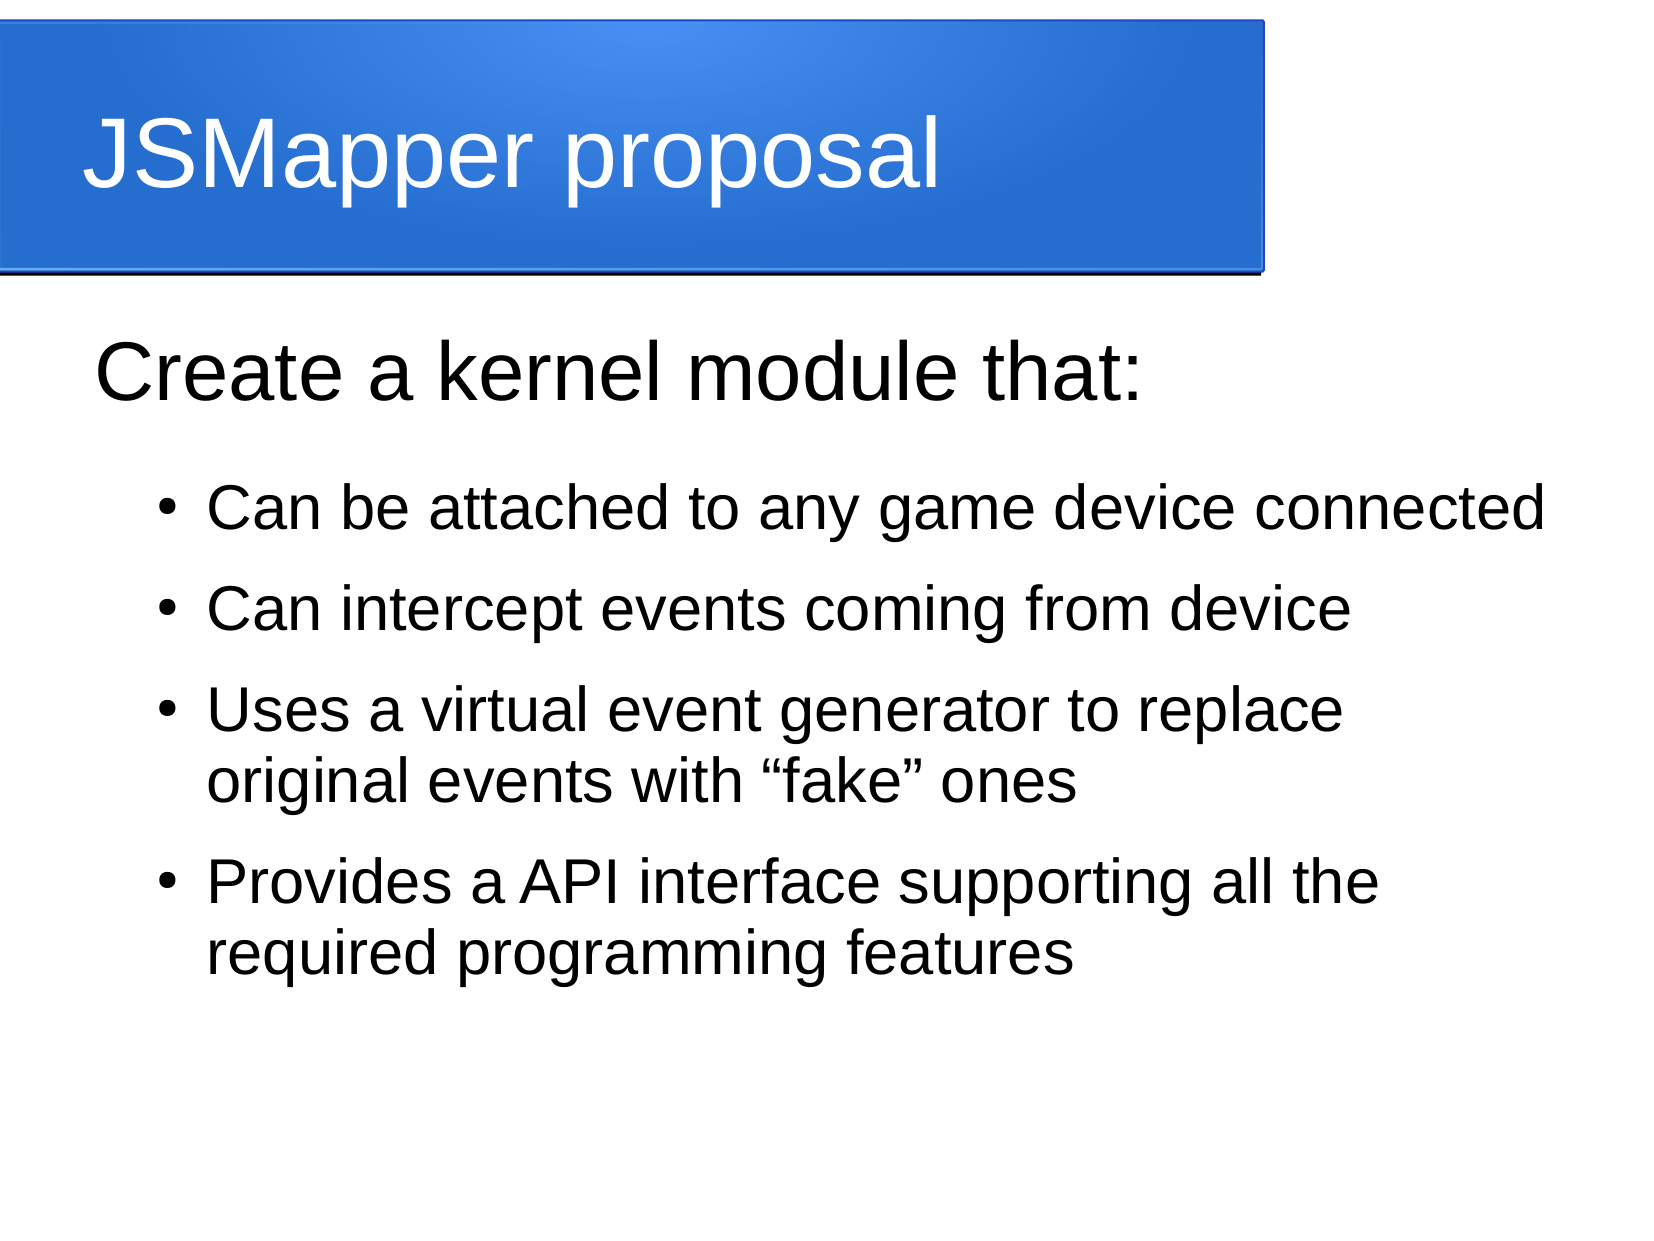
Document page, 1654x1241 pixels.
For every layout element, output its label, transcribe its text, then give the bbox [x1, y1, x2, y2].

list Create a kernel module that: [23, 325, 1479, 438]
list Can be attached to any game device connected Can intercept events coming from device Uses a virtual event generator to replace original events with “fake” ones Provides a API interface supporting all the required programming features [139, 472, 1560, 1040]
title JSMapper proposal [82, 49, 1250, 257]
